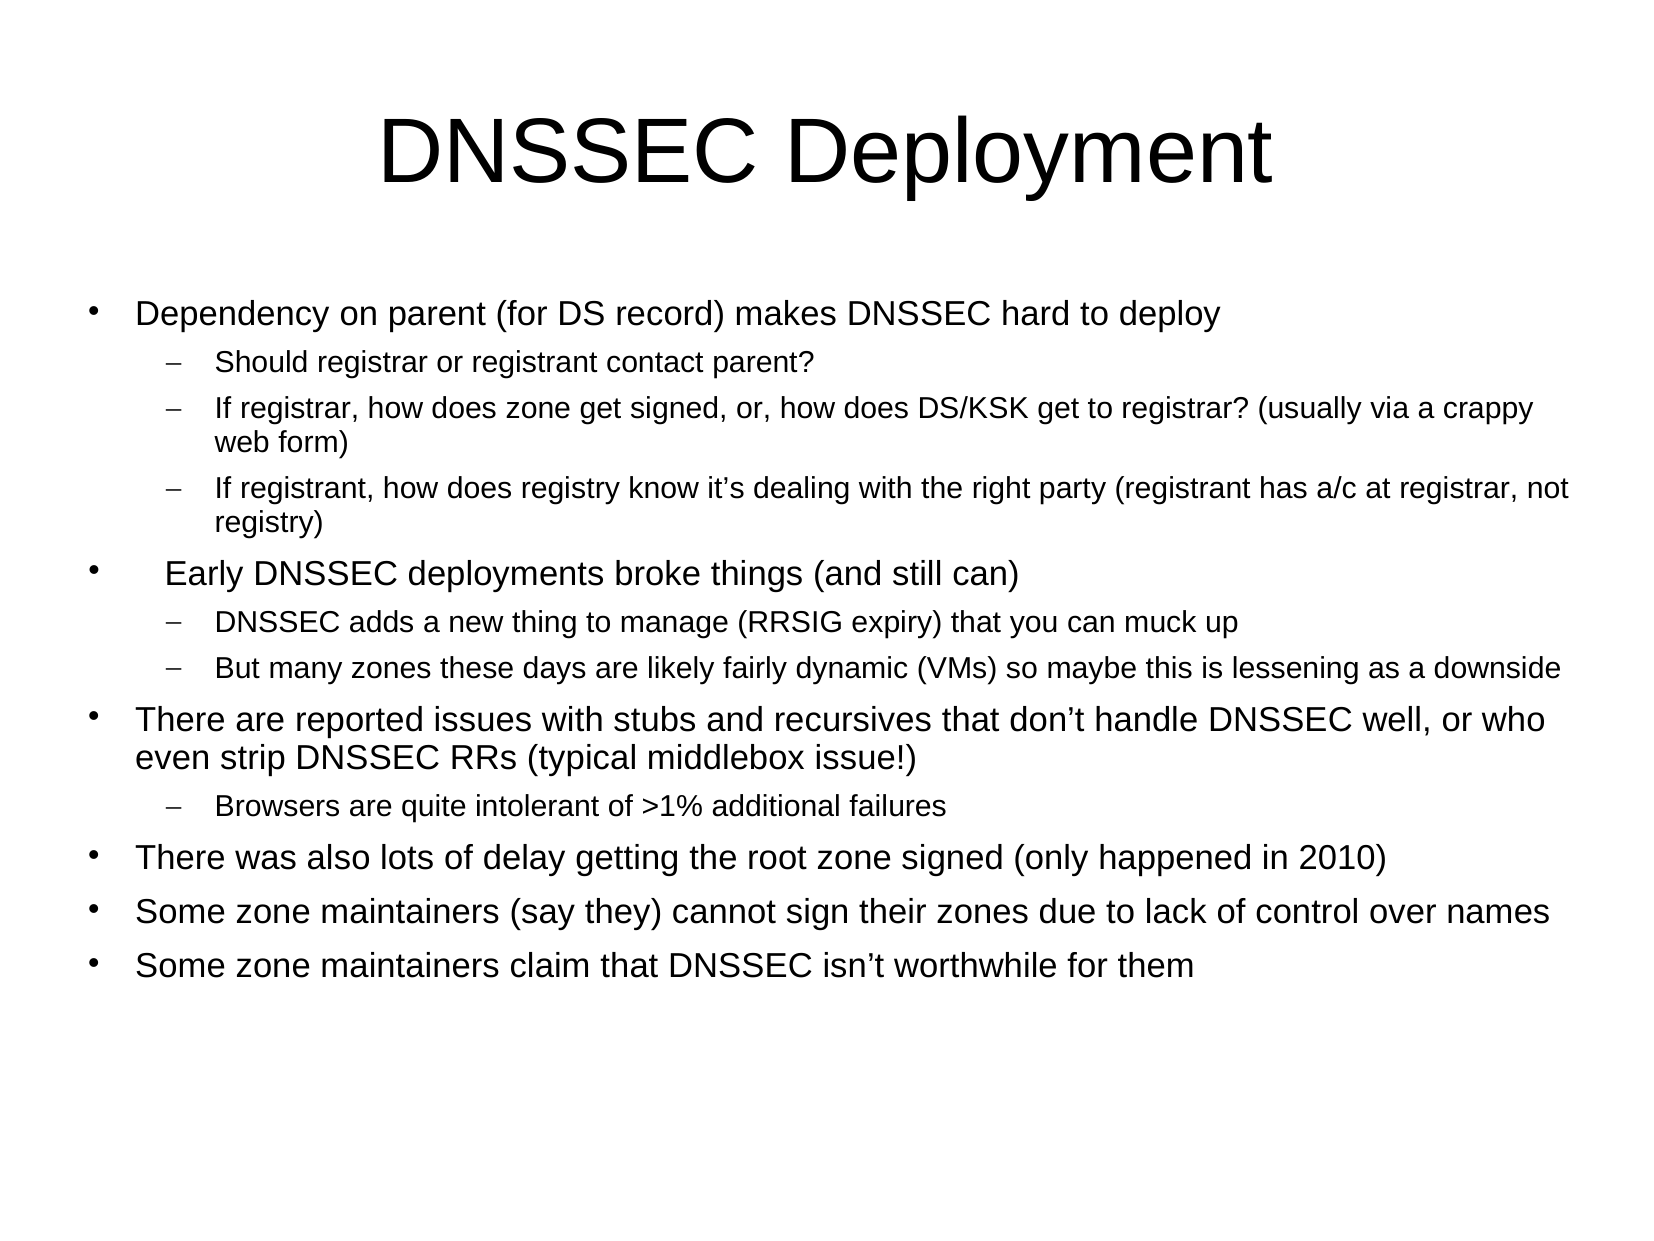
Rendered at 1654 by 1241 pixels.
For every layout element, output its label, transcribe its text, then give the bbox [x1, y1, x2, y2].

list Dependency on parent (for DS record) makes DNSSEC hard to deploy Should registrar or registrant contact parent? If registrar, how does zone get signed, or, how does DS/KSK get to registrar? (usually via a crappy web form) If registrant, how does registry know it’s dealing with the right party (registrant has a/c at registrar, not registry) Early DNSSEC deployments broke things (and still can) DNSSEC adds a new thing to manage (RRSIG expiry) that you can muck up But many zones these days are likely fairly dynamic (VMs) so maybe this is lessening as a downside There are reported issues with stubs and recursives that don’t handle DNSSEC well, or who even strip DNSSEC RRs (typical middlebox issue!) Browsers are quite intolerant of >1% additional failures There was also lots of delay getting the root zone signed (only happened in 2010) Some zone maintainers (say they) cannot sign their zones due to lack of control over names Some zone maintainers claim that DNSSEC isn’t worthwhile for them [88, 290, 1575, 1009]
title DNSSEC Deployment [82, 49, 1570, 256]
